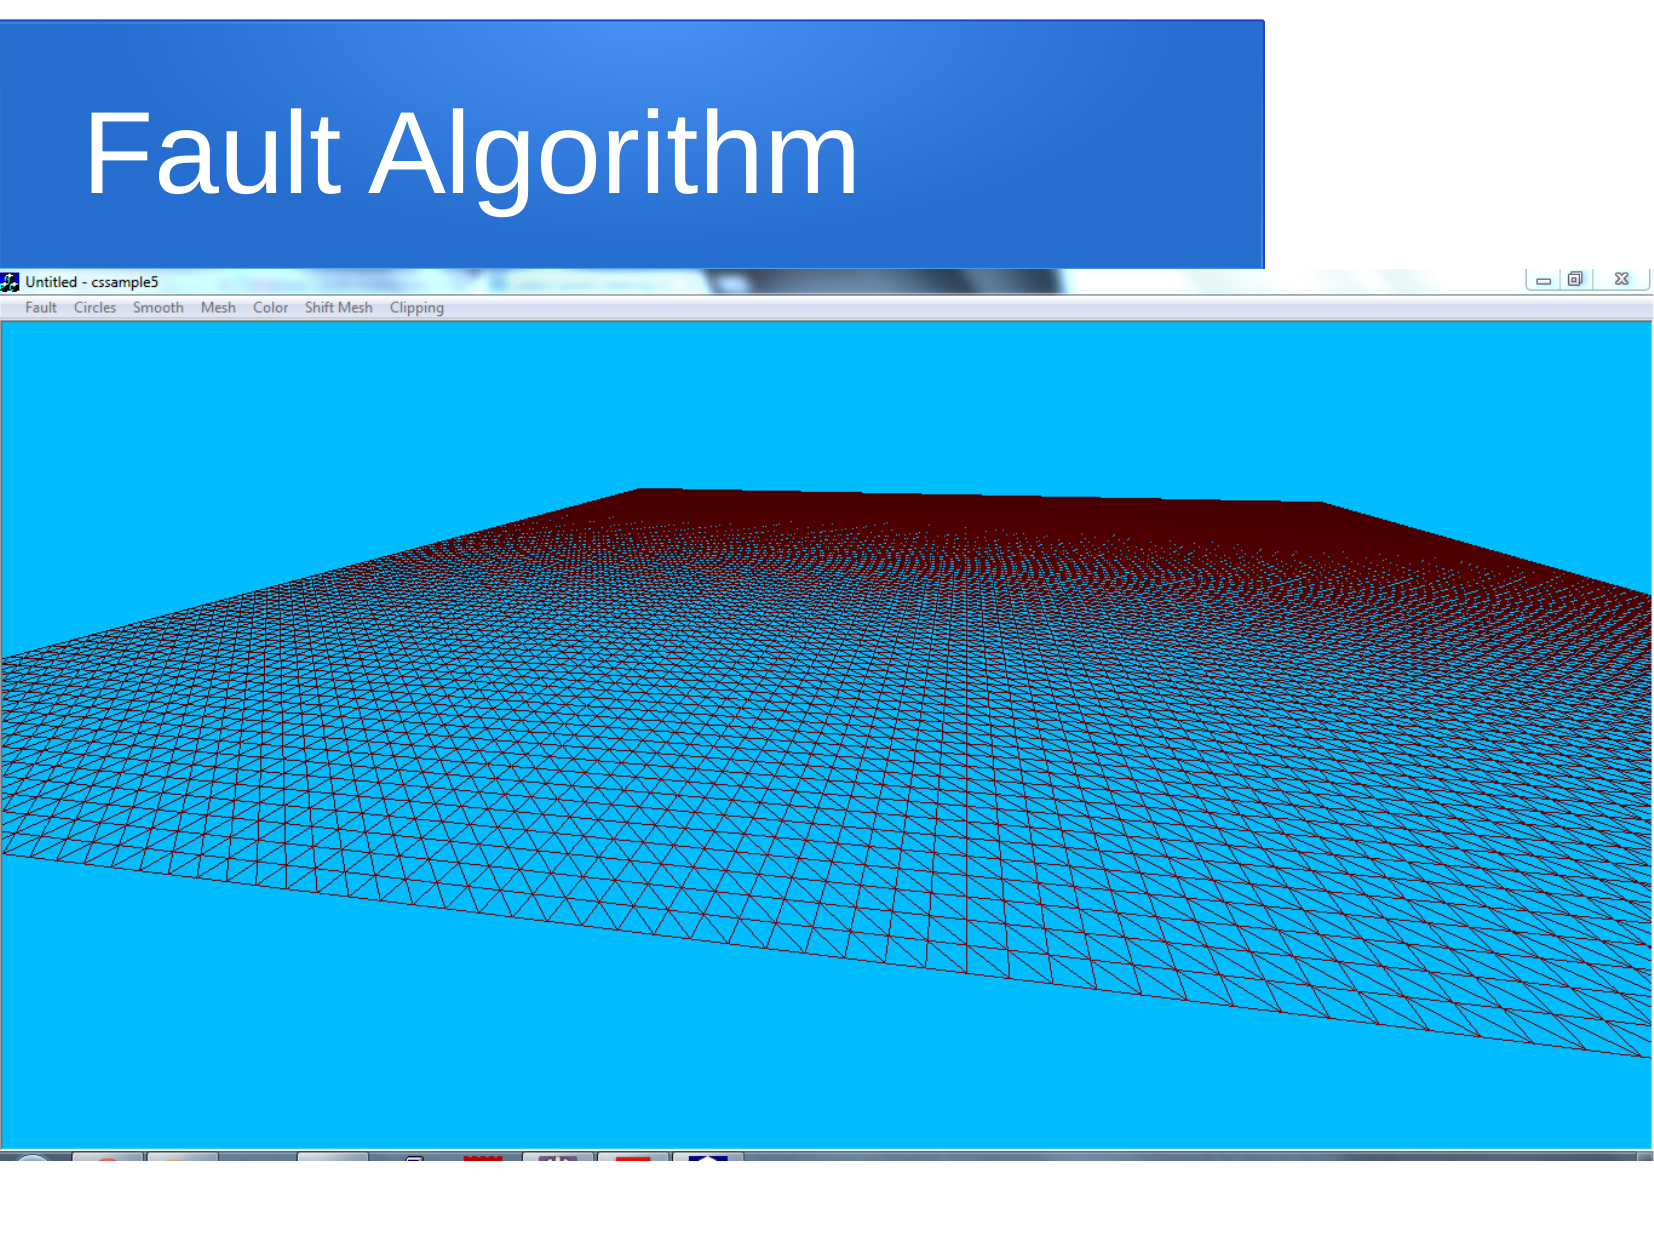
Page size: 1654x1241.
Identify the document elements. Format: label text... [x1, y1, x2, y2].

picture [0, 269, 1654, 1161]
title Fault Algorithm [82, 49, 1250, 257]
